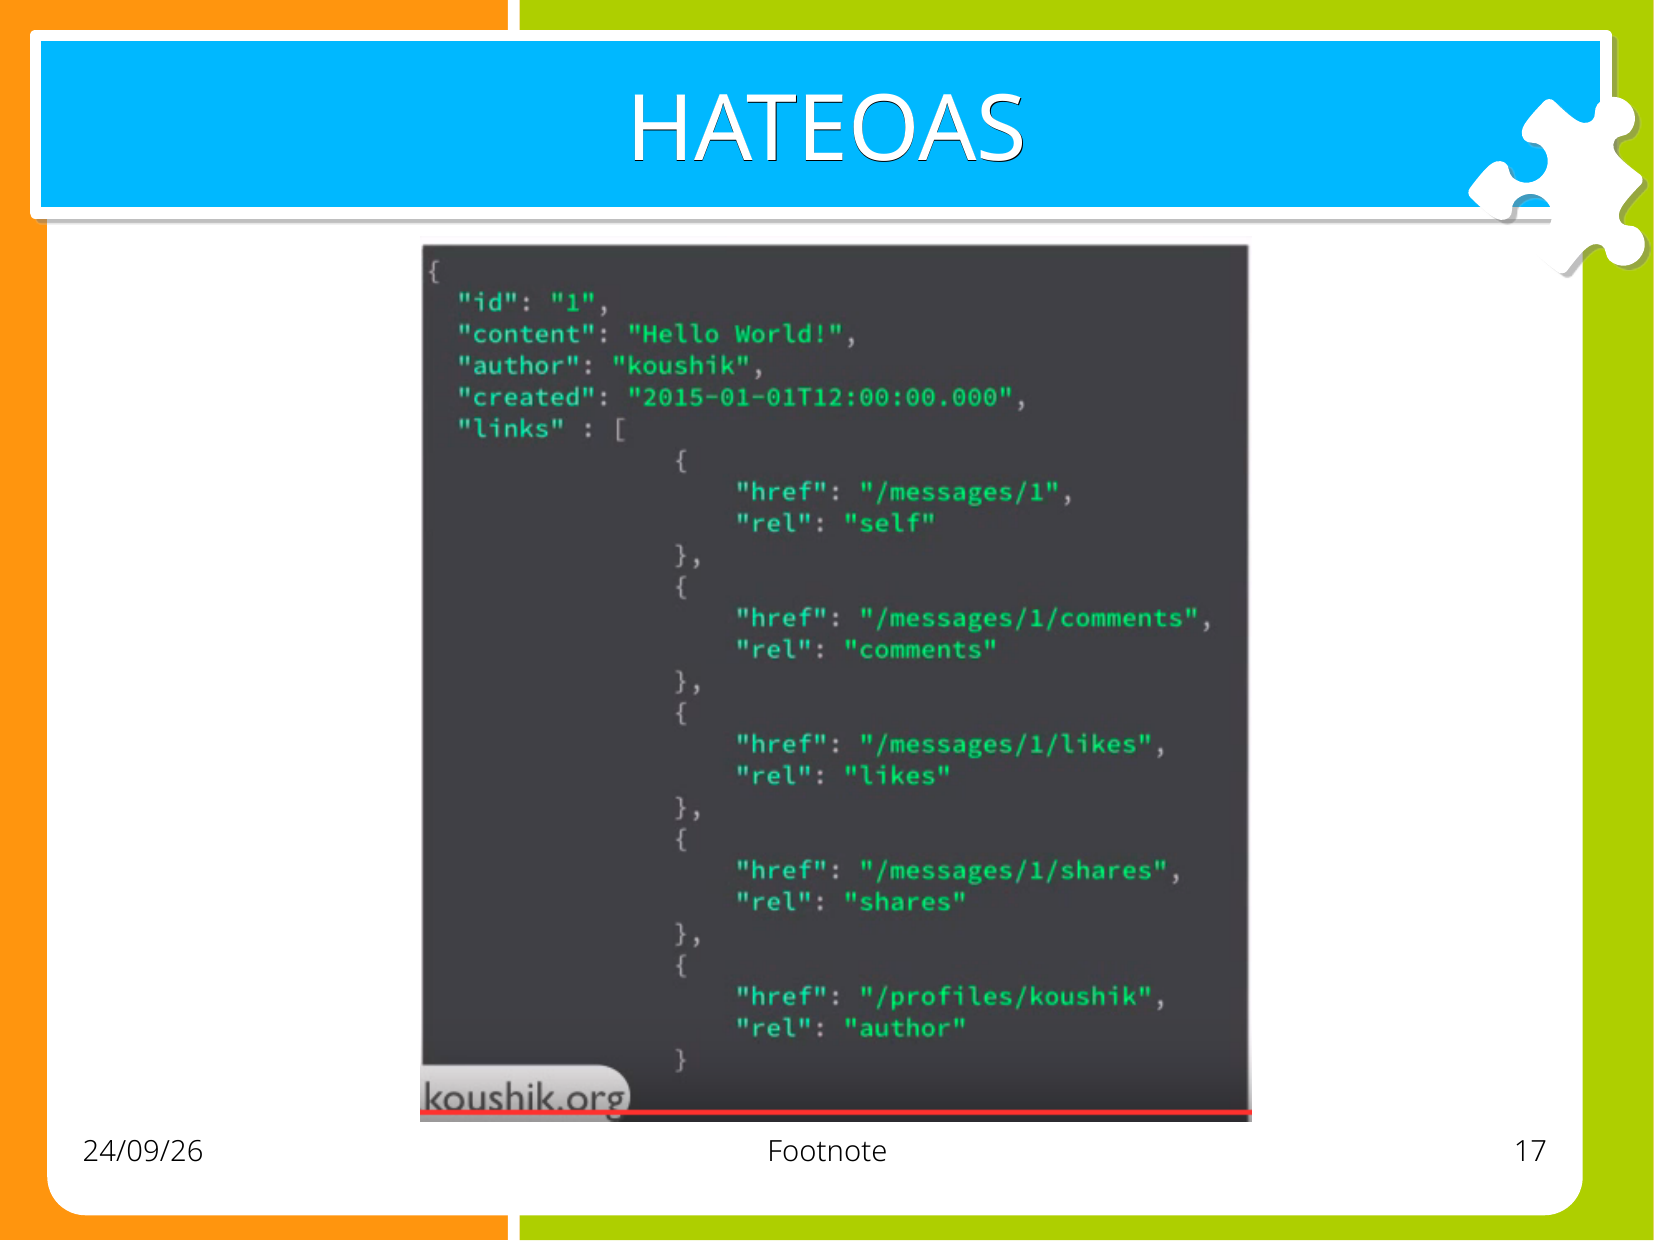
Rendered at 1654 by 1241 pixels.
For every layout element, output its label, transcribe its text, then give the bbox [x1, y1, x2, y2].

picture [420, 236, 1252, 1123]
title HATEOAS [82, 49, 1571, 201]
